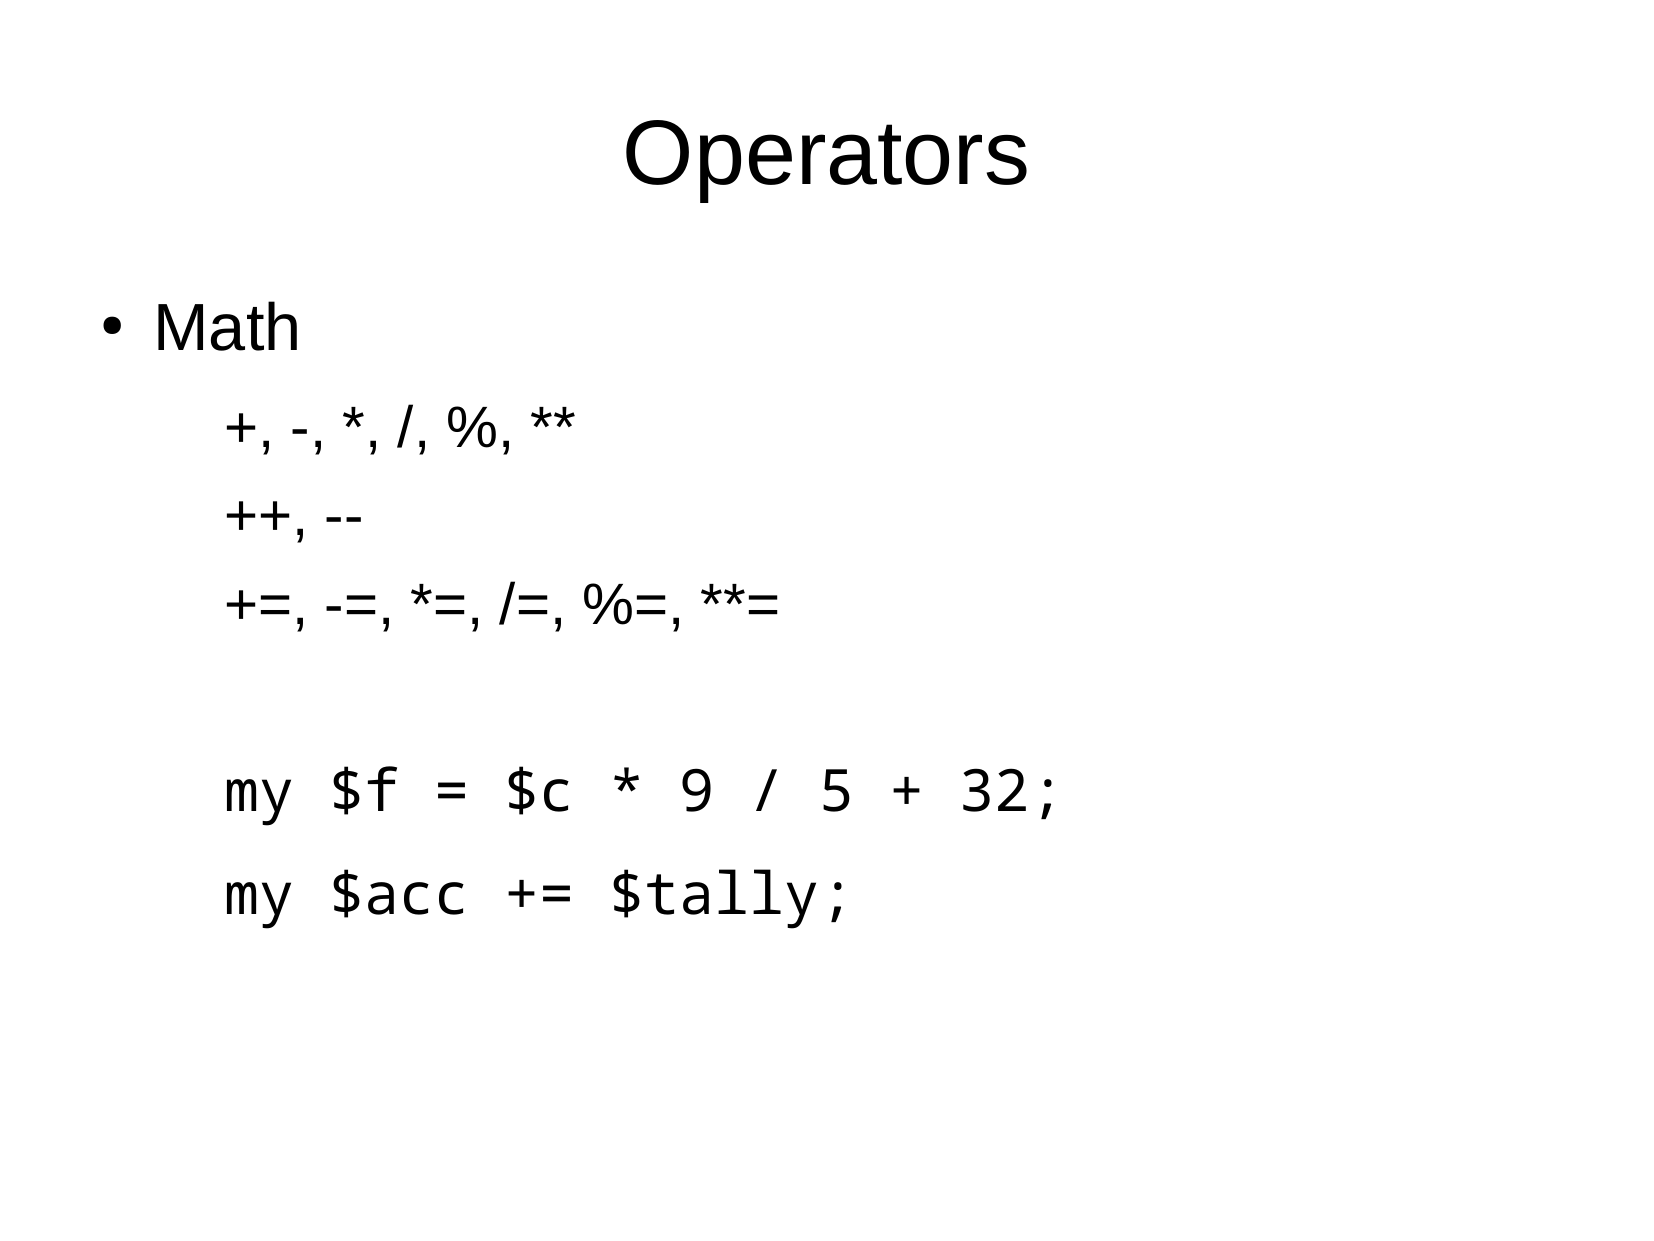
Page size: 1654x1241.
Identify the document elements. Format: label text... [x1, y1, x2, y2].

title Operators [82, 49, 1571, 257]
list Math +, -, *, /, %, ** ++, -- +=, -=, *=, /=, %=, **= my $f = $c * 9 / 5 + 32; my $acc += $tally; [82, 290, 1571, 1010]
